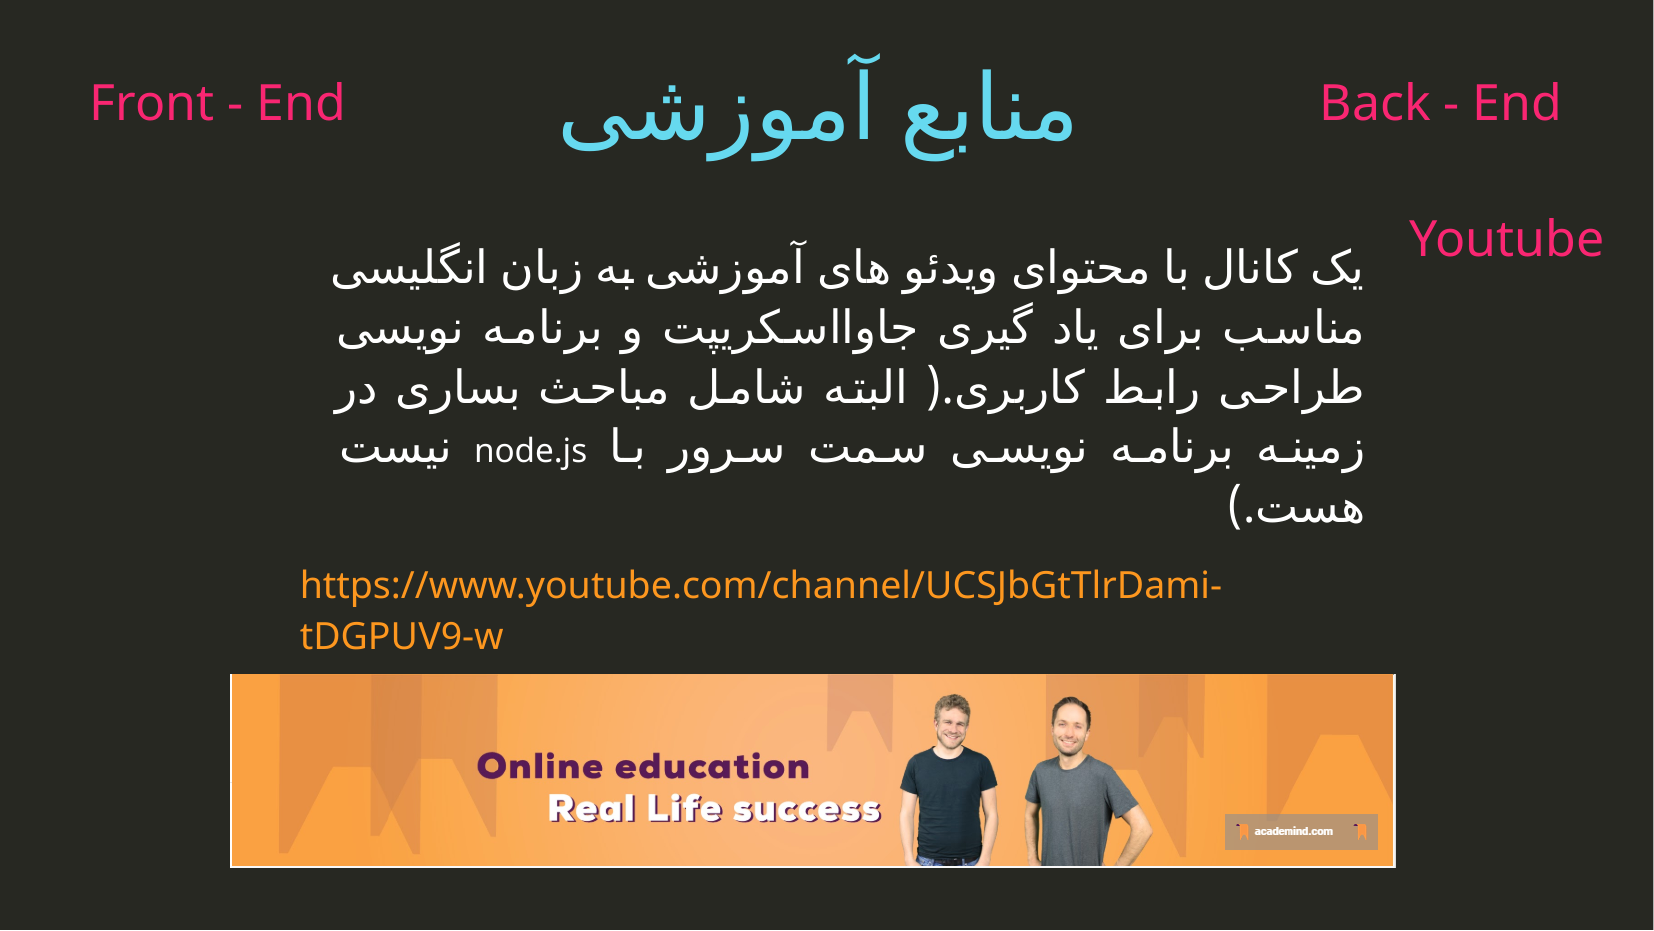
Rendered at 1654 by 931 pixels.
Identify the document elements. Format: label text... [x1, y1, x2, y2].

text_box Back - End [1305, 60, 1636, 180]
title منابع آموزشی [75, 39, 1564, 196]
text_box یک کانال با محتوای ویدئو های آموزشی به زبان انگلیسی مناسب برای یاد گیری جاوااسکریپت و برنامه نویسی طراحی رابط کاربری.( البته شامل مباحث بساری در زمینه برنامه نویسی سمت سرور با node.js نیست هست.) [315, 241, 1381, 543]
text_box https://www.youtube.com/channel/UCSJbGtTlrDami-tDGPUV9-w [285, 551, 1381, 646]
picture [230, 674, 1396, 868]
text_box Youtube [1395, 195, 1621, 286]
